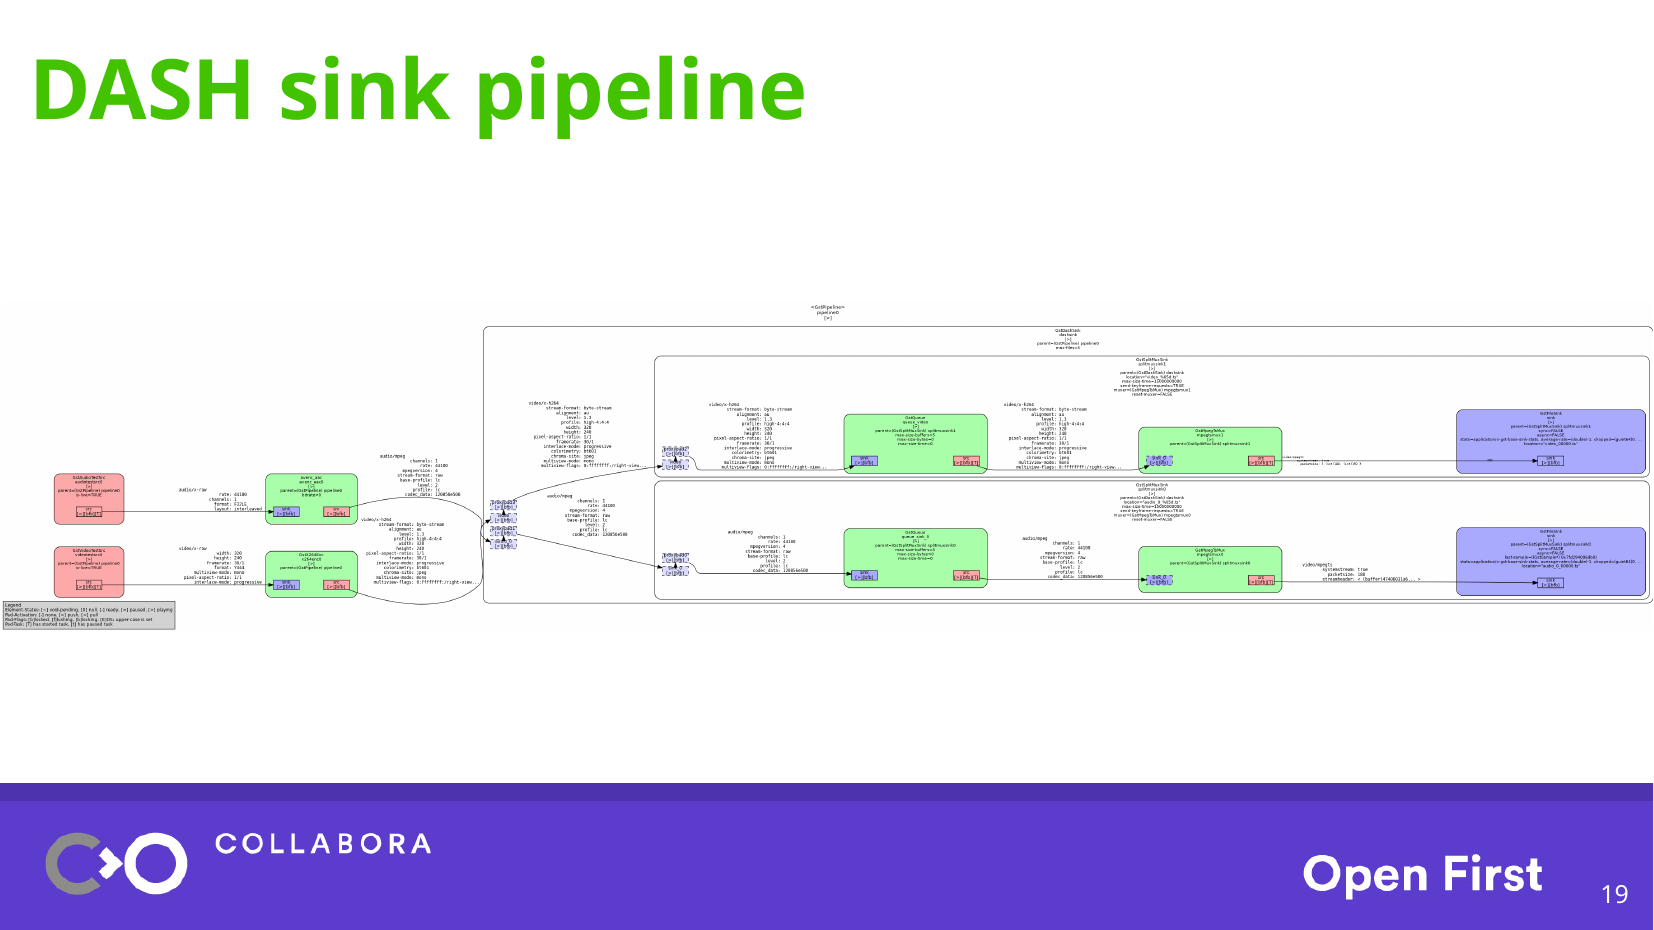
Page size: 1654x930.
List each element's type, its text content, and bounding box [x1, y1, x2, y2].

picture [0, 0, 1654, 930]
title DASH sink pipeline [29, 28, 1602, 147]
